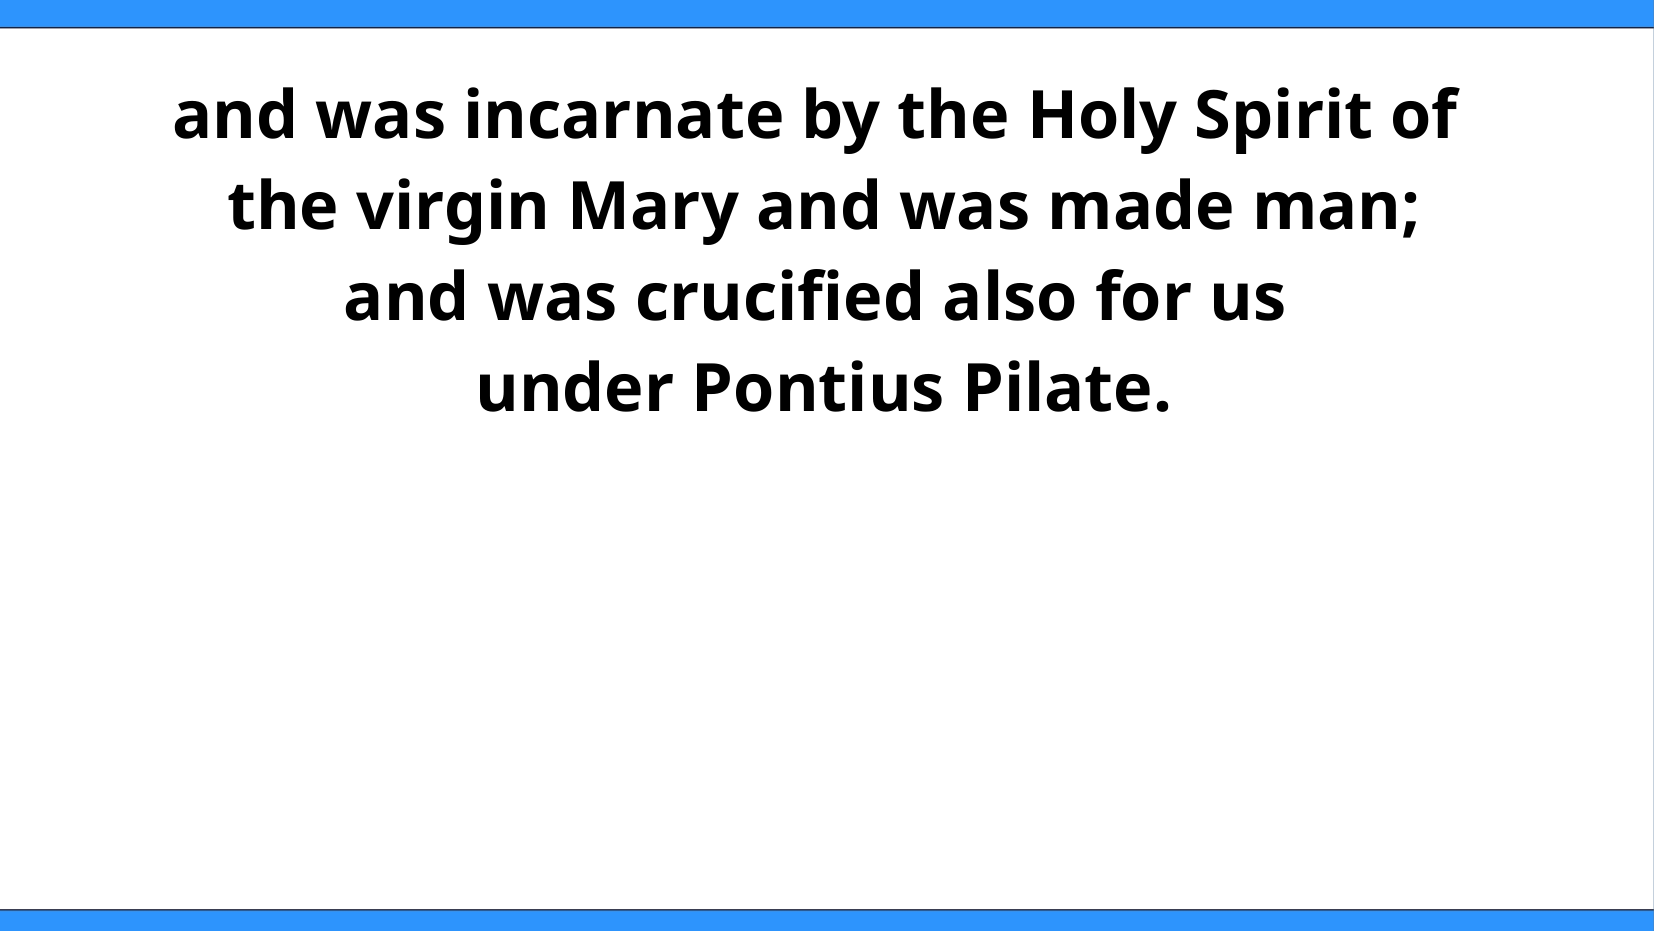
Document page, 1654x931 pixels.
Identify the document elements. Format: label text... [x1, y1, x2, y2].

picture [0, 0, 1654, 931]
text_box and was incarnate by the Holy Spirit of the virgin Mary and was made man; and was crucified also for us under Pontius Pilate. [81, 60, 1567, 488]
